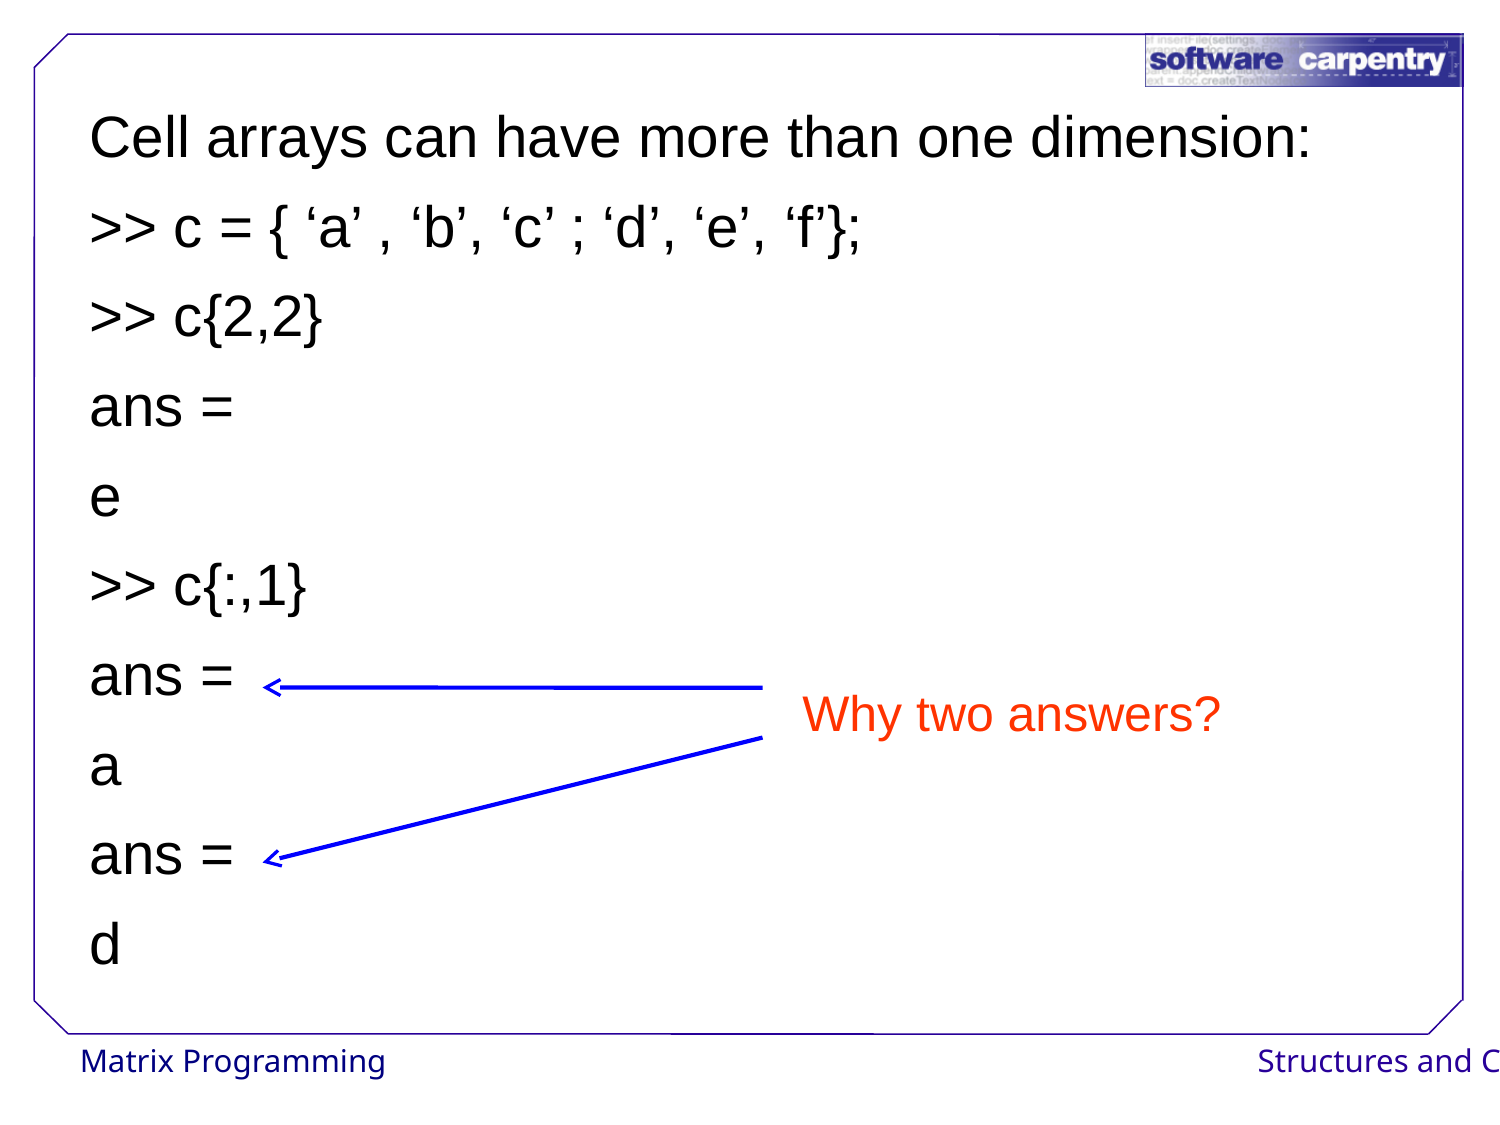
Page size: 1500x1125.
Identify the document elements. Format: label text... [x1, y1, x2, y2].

text_box Why two answers? [787, 674, 1288, 749]
list Cell arrays can have more than one dimension: >> c = { ‘a’ , ‘b’, ‘c’ ; ‘d’, ‘e’, ‘f’}; >> c{2,2} ans = e >> c{:,1} ans = a ans = d [75, 99, 1425, 1013]
picture [1145, 33, 1464, 87]
